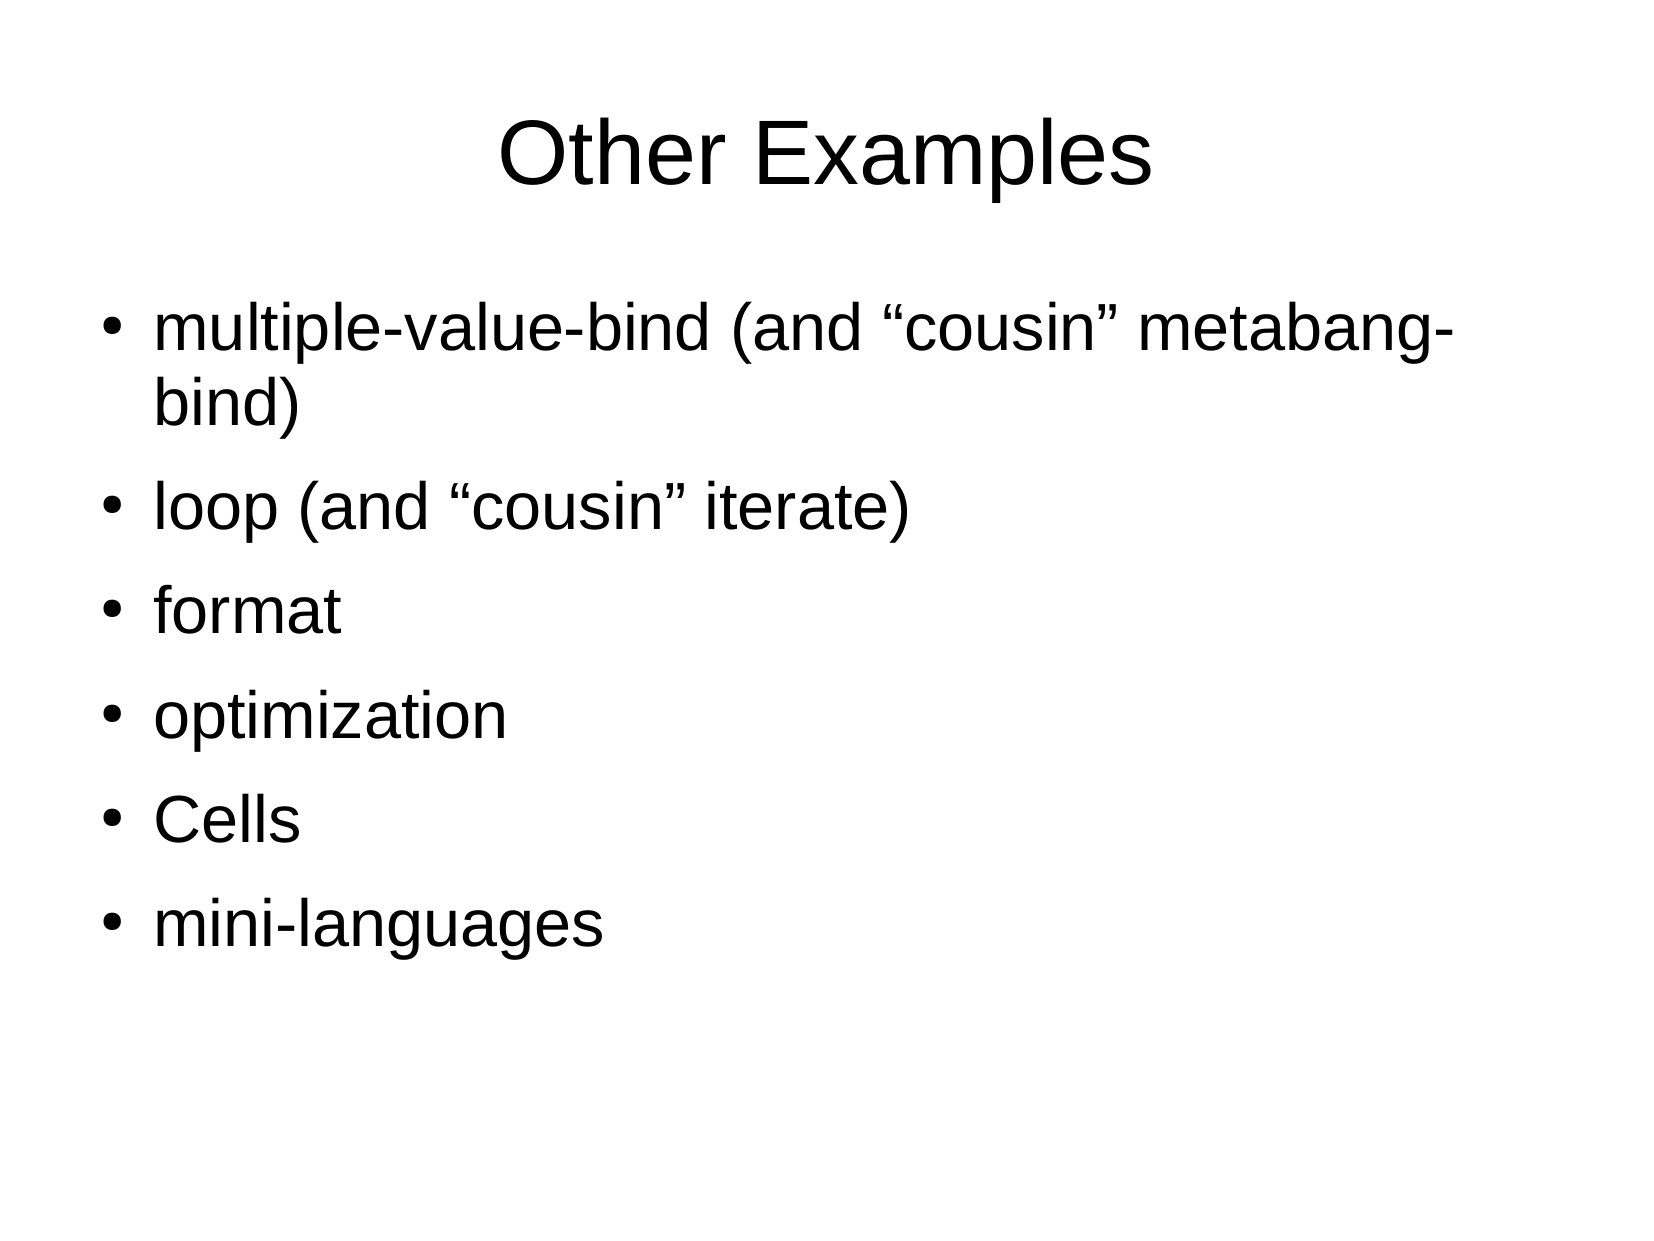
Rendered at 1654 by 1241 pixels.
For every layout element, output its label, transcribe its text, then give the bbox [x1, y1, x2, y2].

title Other Examples [82, 49, 1571, 257]
list multiple-value-bind (and “cousin” metabang-bind) loop (and “cousin” iterate) format optimization Cells mini-languages [82, 290, 1538, 1010]
